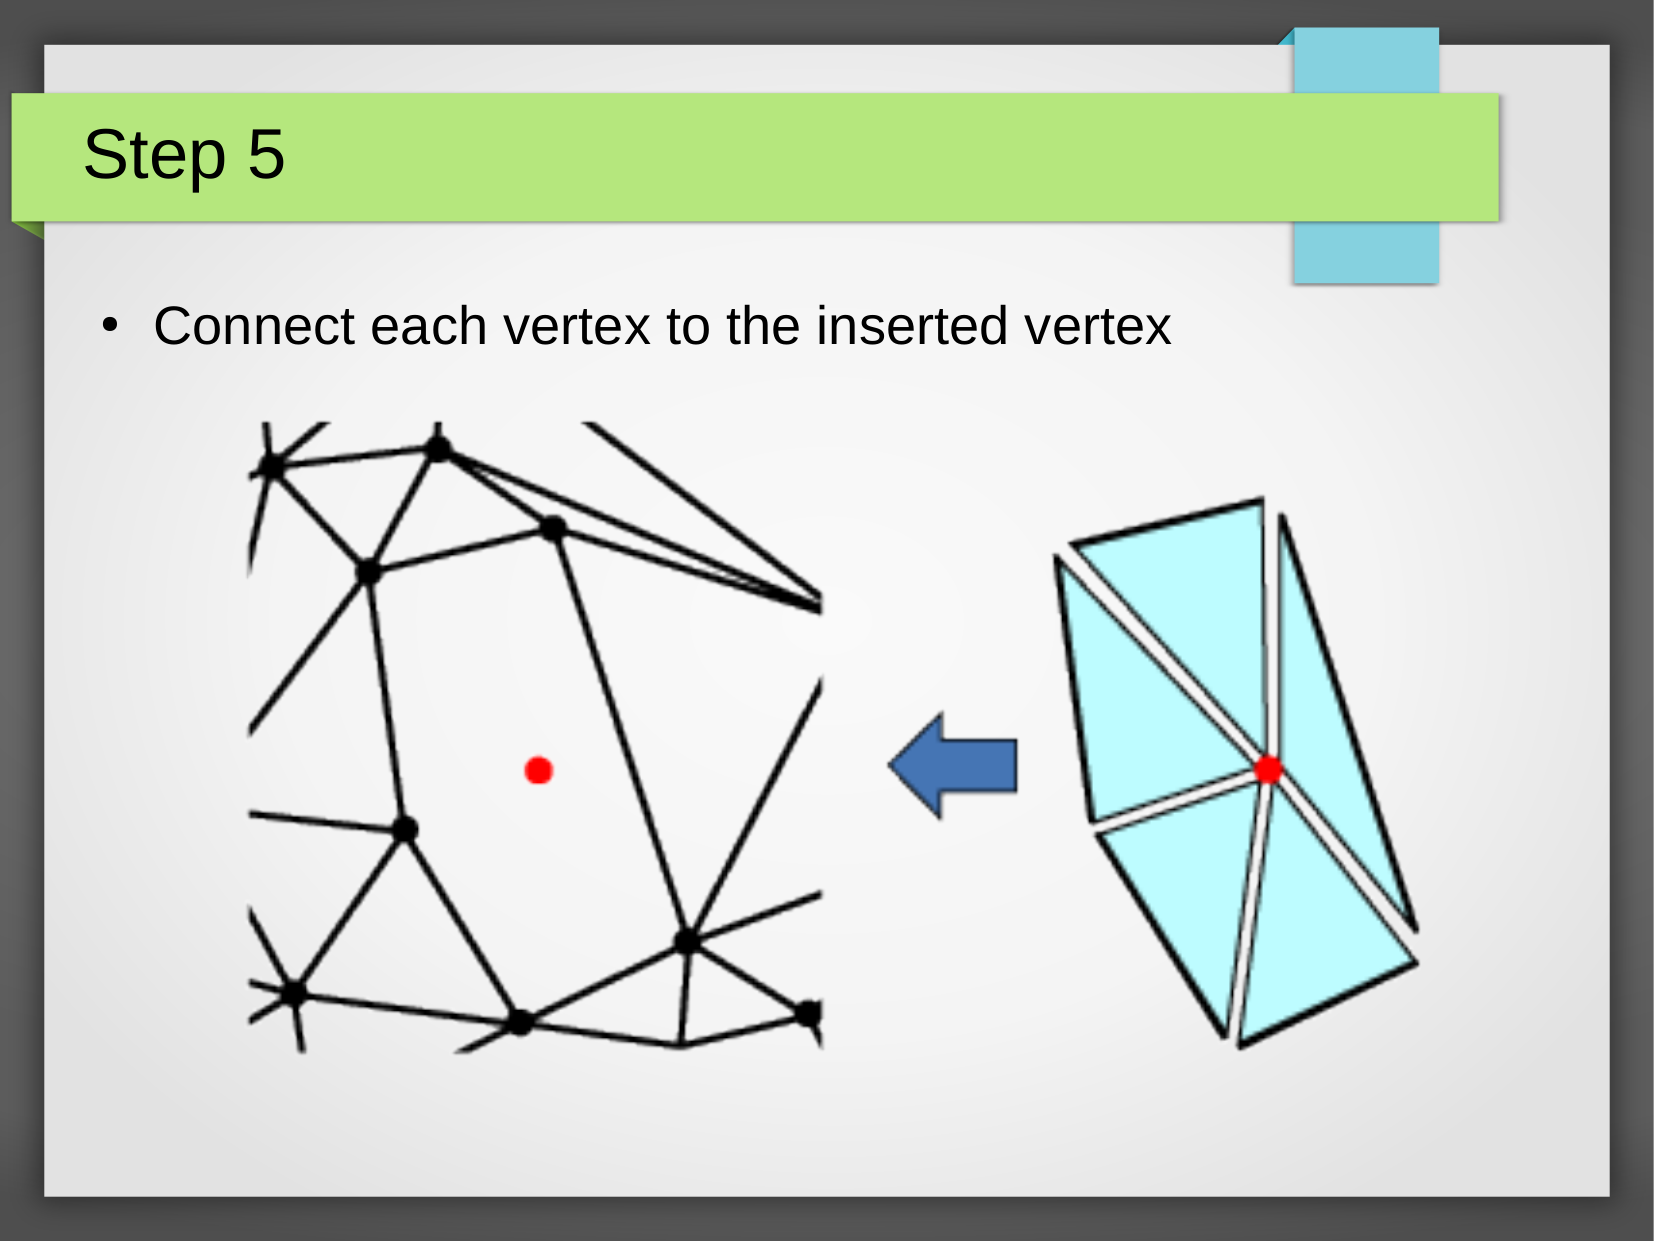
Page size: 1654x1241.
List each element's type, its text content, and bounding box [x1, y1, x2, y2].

title Step 5 [82, 94, 1264, 213]
picture [0, 0, 1654, 1241]
list Connect each vertex to the inserted vertex [82, 295, 1571, 1015]
